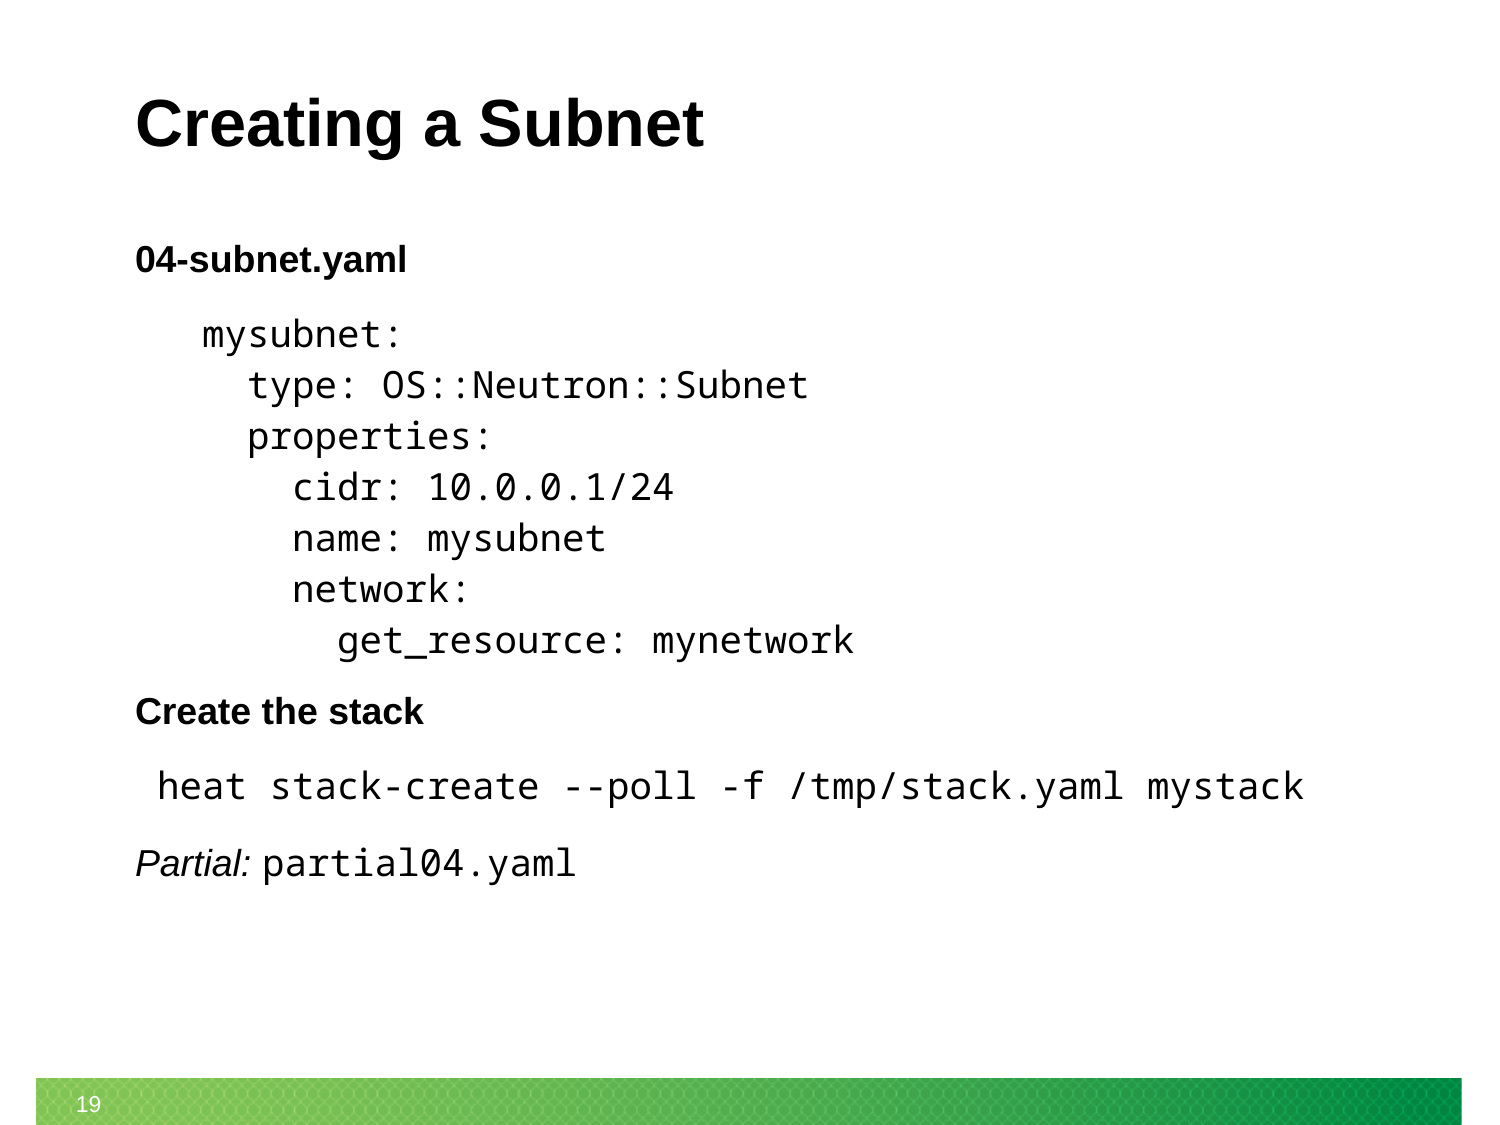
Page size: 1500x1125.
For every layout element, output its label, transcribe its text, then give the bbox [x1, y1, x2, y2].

list 04-subnet.yaml mysubnet: type: OS::Neutron::Subnet properties: cidr: 10.0.0.1/24 name: mysubnet network: get_resource: mynetwork Create the stack heat stack-create --poll -f /tmp/stack.yaml mystack Partial: partial04.yaml [135, 238, 1372, 892]
title Creating a Subnet [135, 41, 1372, 204]
picture [36, 1078, 1462, 1125]
